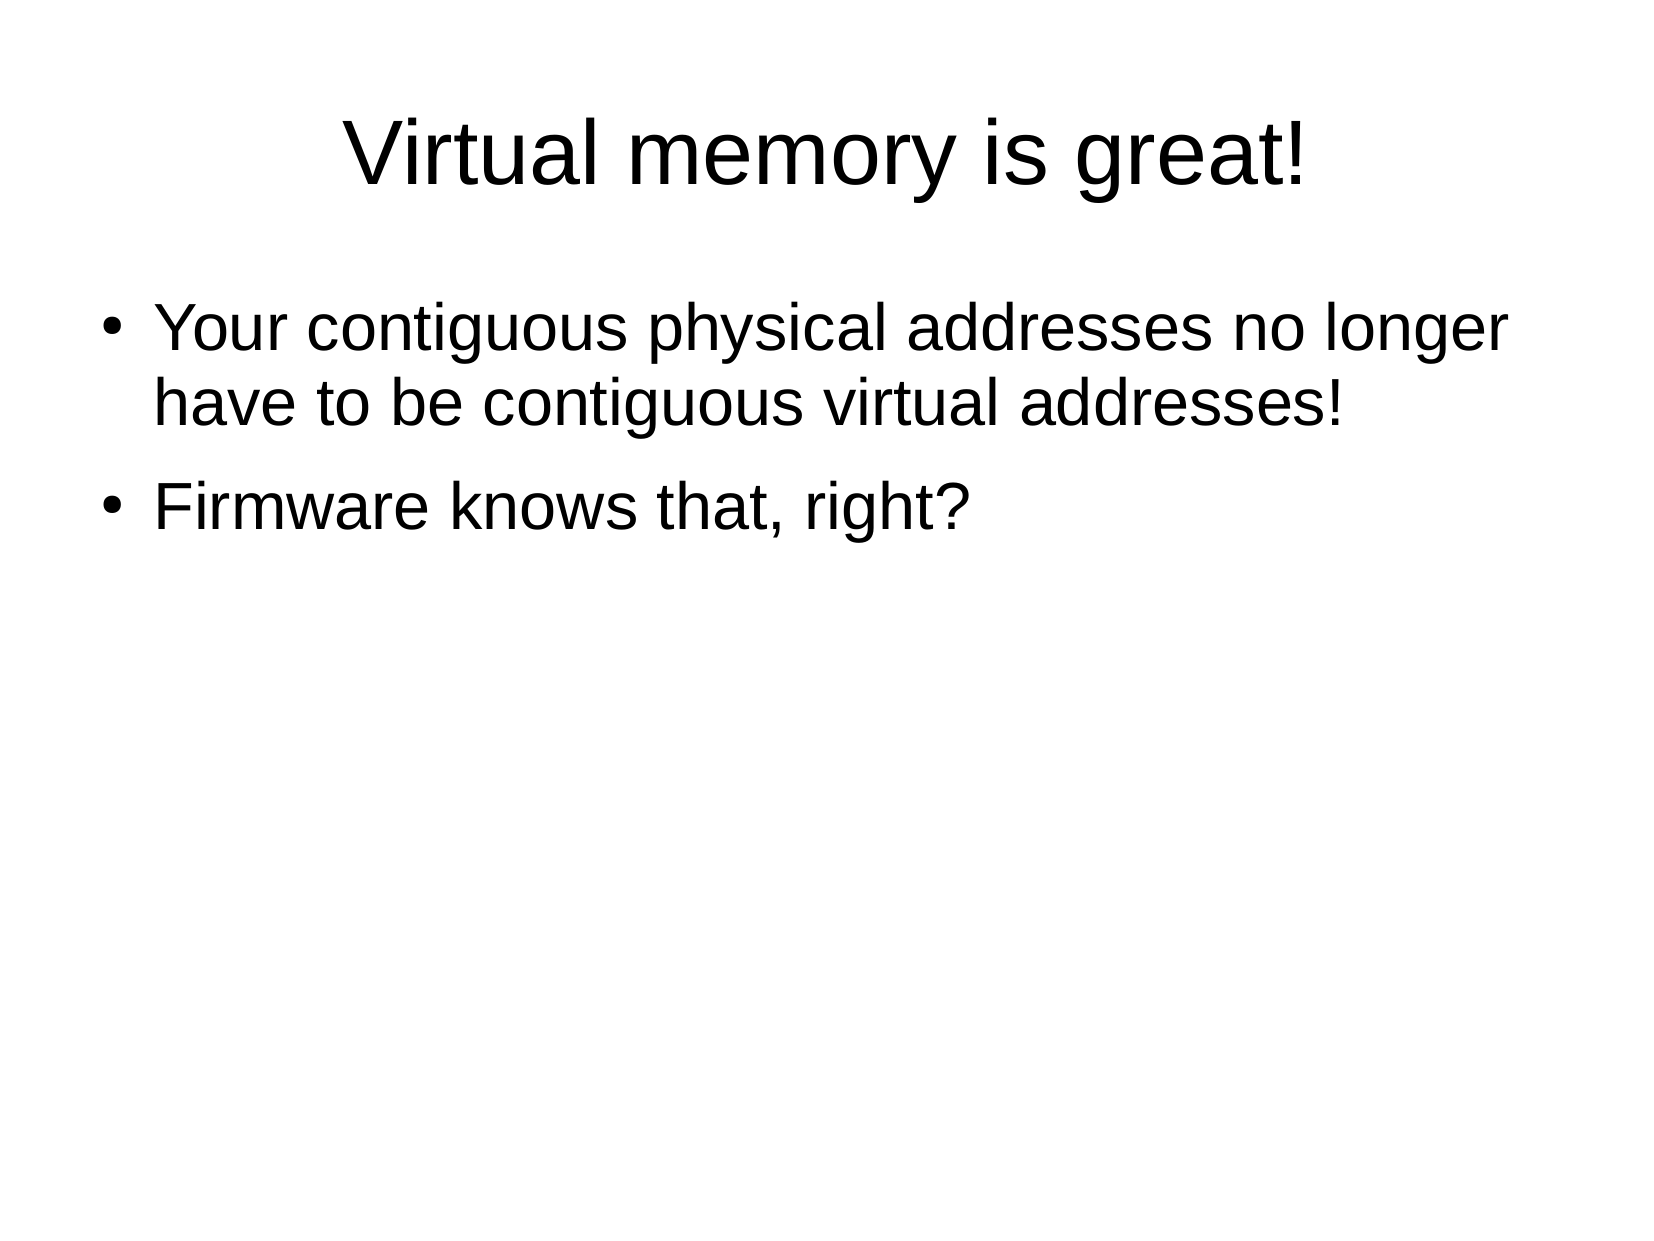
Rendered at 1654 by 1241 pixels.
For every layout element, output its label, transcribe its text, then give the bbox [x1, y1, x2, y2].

title Virtual memory is great! [82, 49, 1571, 257]
list Your contiguous physical addresses no longer have to be contiguous virtual addresses! Firmware knows that, right? [82, 290, 1571, 1109]
